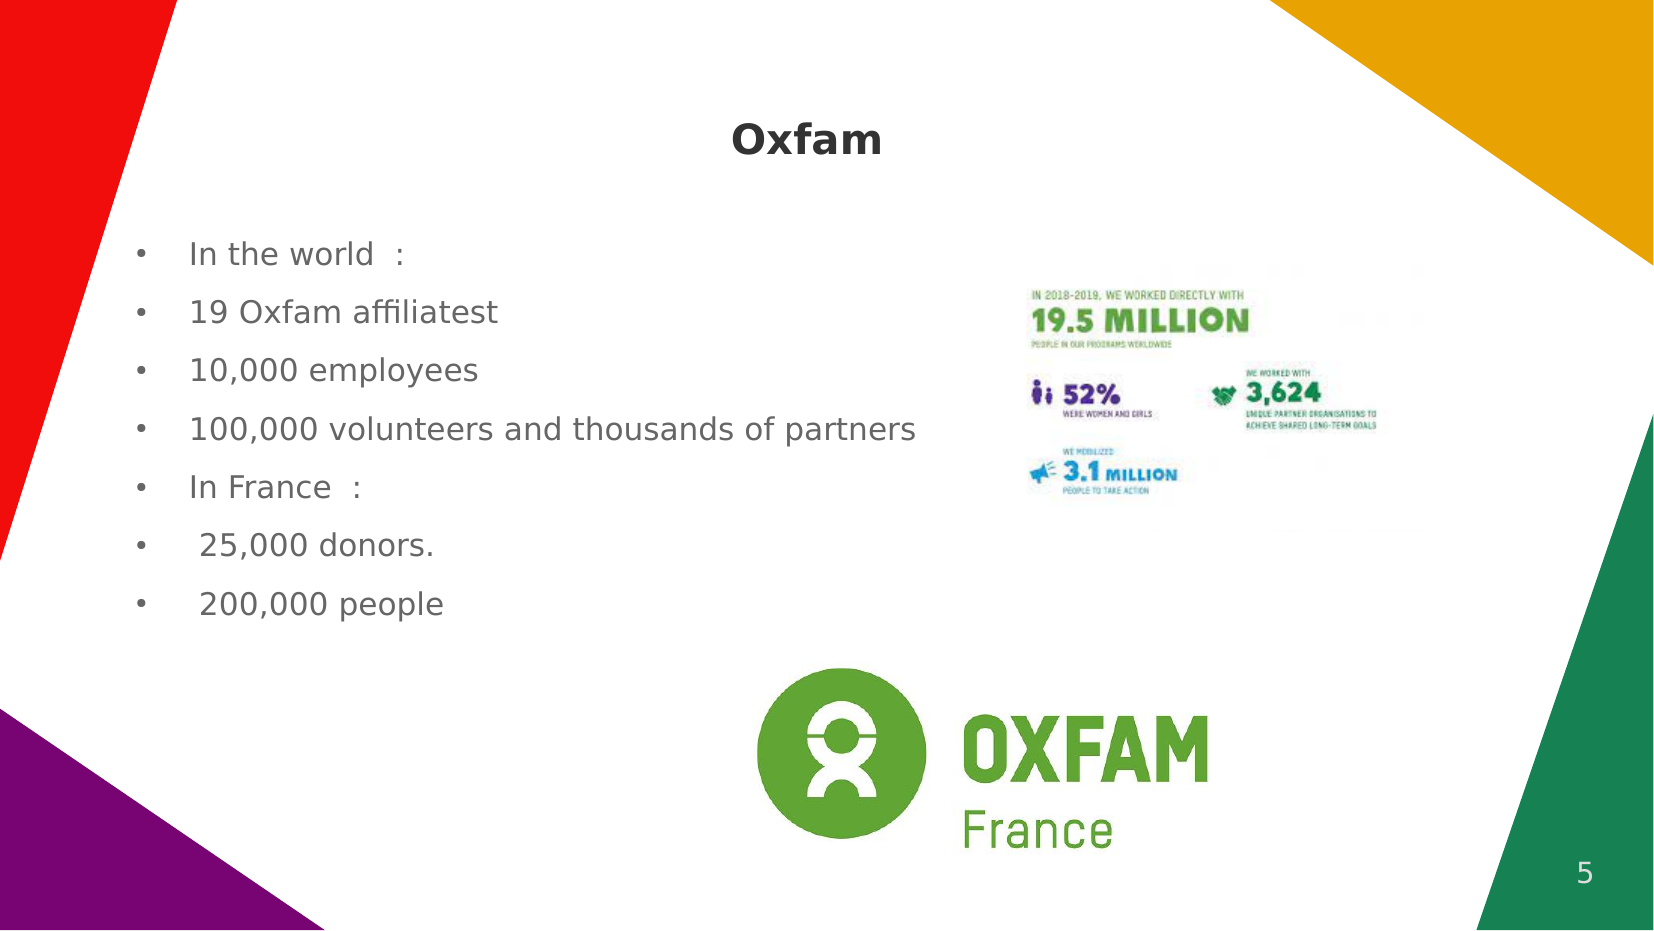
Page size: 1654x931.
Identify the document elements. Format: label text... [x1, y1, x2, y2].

list In the world : 19 Oxfam affiliatest 10,000 employees 100,000 volunteers and thousands of partners In France : 25,000 donors. 200,000 people [118, 236, 1536, 827]
picture [1003, 265, 1432, 532]
picture [738, 649, 1226, 867]
title Oxfam [118, 59, 1536, 207]
